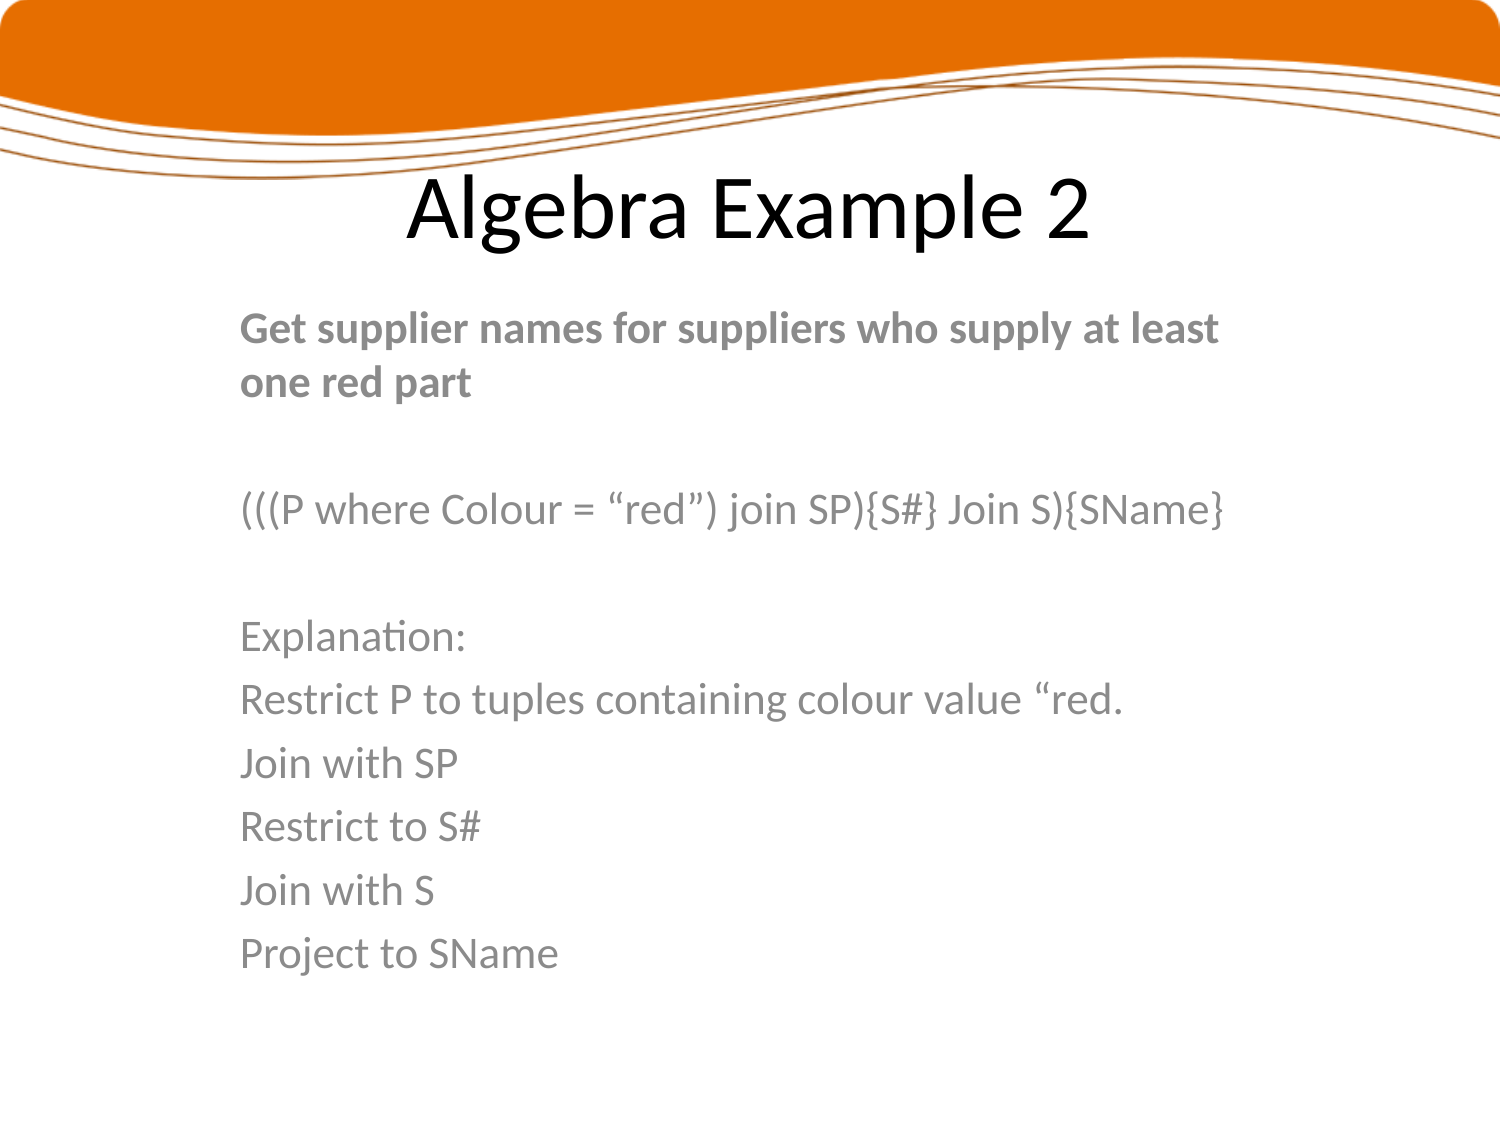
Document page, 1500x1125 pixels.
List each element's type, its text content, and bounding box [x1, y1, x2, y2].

picture [0, 0, 1500, 180]
text_box Get supplier names for suppliers who supply at least one red part (((P where Colour = “red”) join SP){S#} Join S){SName} Explanation: Restrict P to tuples containing colour value “red. Join with SP Restrict to S# Join with S Project to SName [225, 290, 1275, 988]
text_box Algebra Example 2 [75, 125, 1425, 279]
